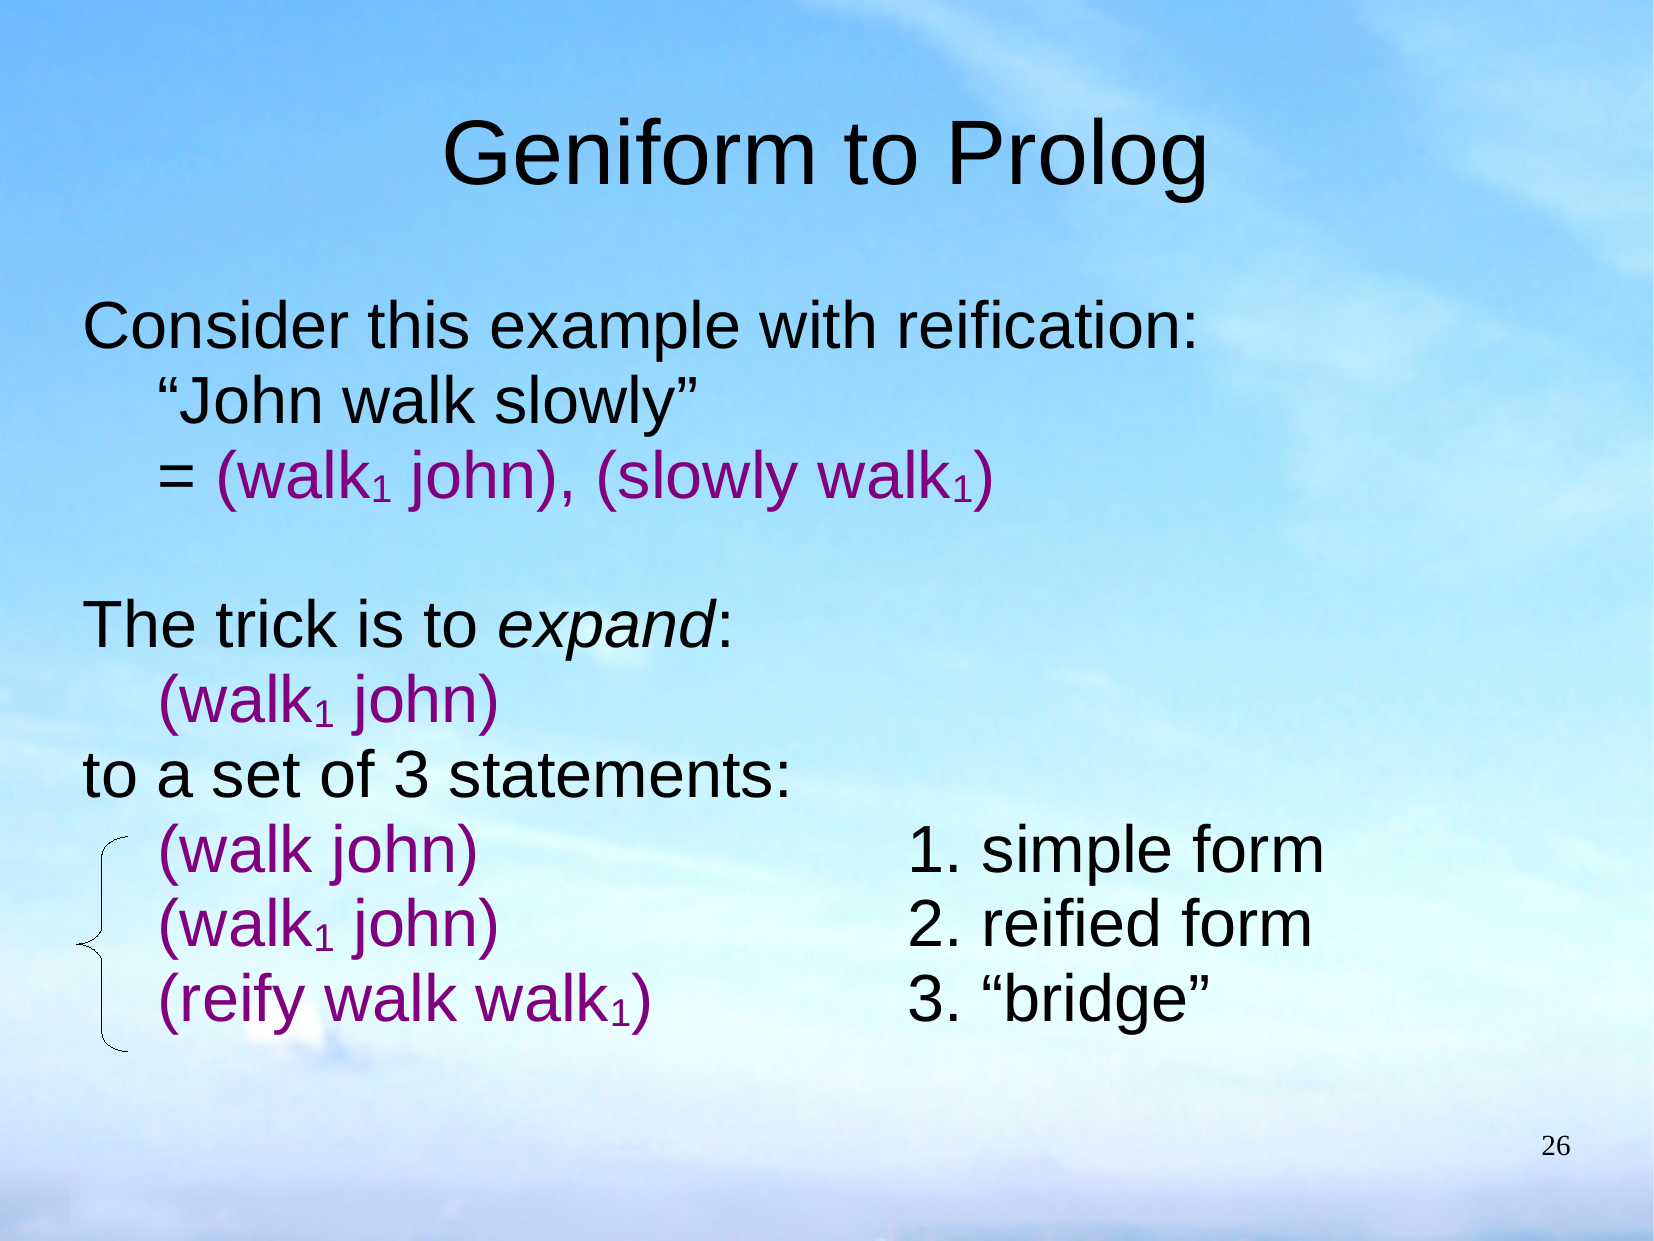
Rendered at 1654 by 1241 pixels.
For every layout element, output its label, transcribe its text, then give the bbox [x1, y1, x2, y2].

picture [0, 0, 1654, 1241]
title Geniform to Prolog [82, 56, 1571, 244]
subtitle Consider this example with reification: “John walk slowly” = (walk1 john), (slowly walk1) The trick is to expand: (walk1 john) to a set of 3 statements: (walk john) 1. simple form (walk1 john) 2. reified form (reify walk walk1) 3. “bridge” [82, 244, 1571, 1155]
